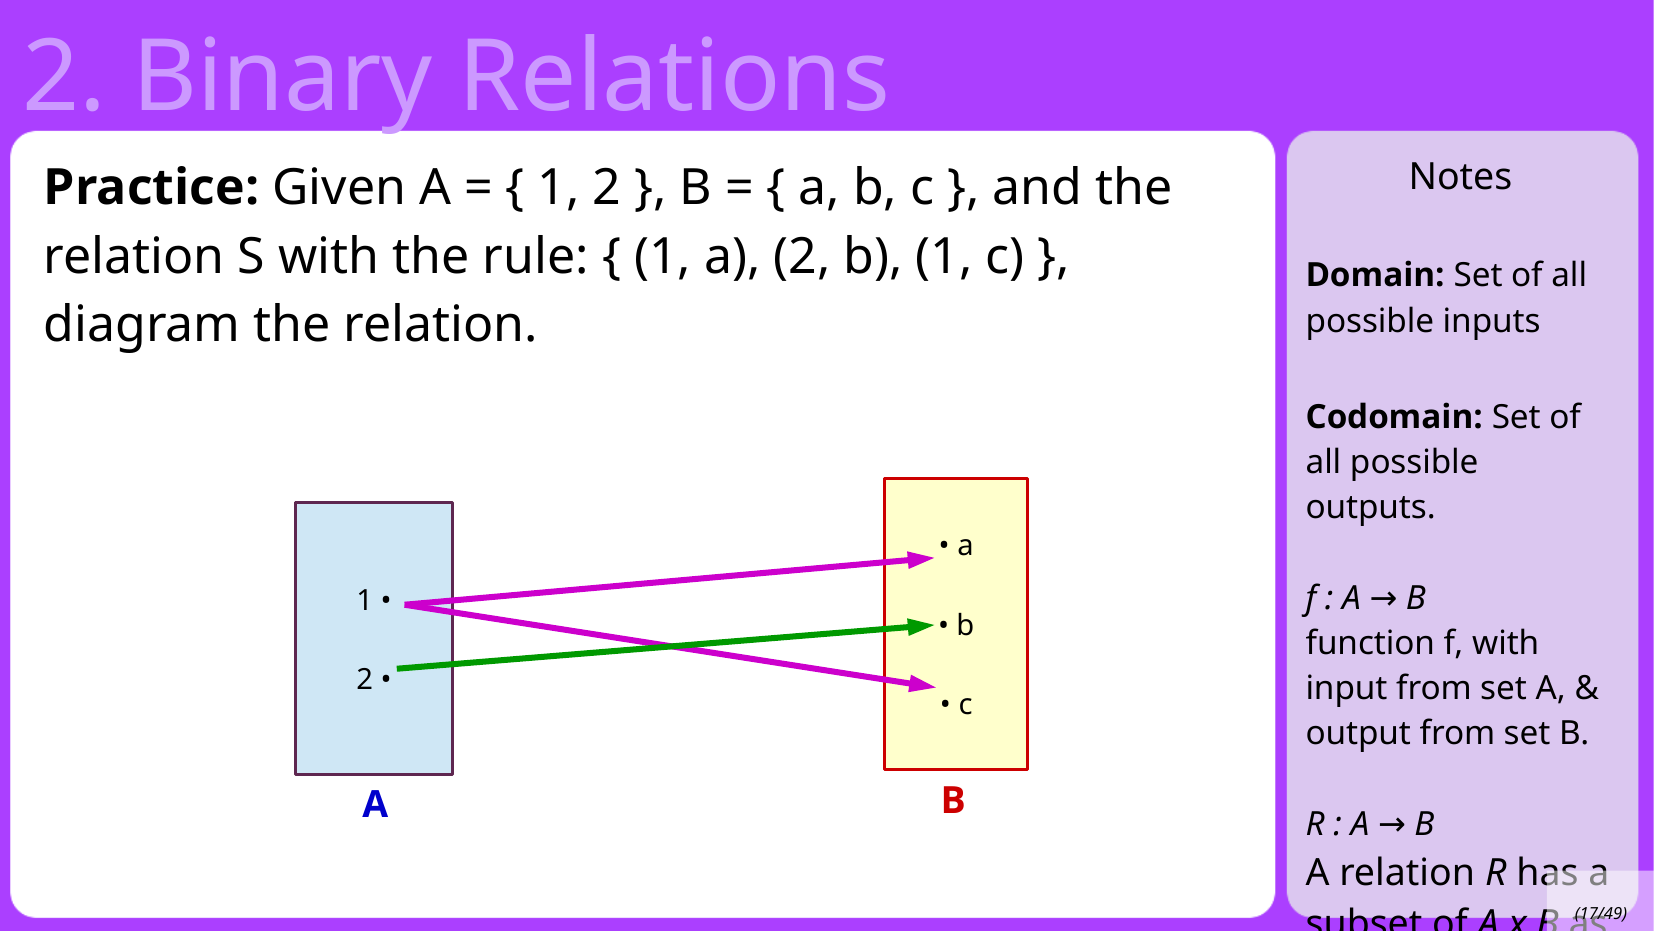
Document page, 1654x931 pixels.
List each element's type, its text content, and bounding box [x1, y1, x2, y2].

picture [1393, 918, 1403, 924]
picture [1485, 913, 1492, 925]
text_box Notes Domain: Set of all possible inputs Codomain: Set of all possible outputs. f : A → B function f, with input from set A, & output from set B. R : A → B A relation R has a subset of A x B as its rule. [1290, 141, 1631, 819]
text_box A [295, 774, 456, 832]
text_box B [880, 770, 1027, 828]
picture [1352, 918, 1364, 931]
title 2. Binary Relations [22, 13, 1511, 130]
text_box (<number>/49) [1546, 877, 1654, 931]
text_box Practice: Given A = { 1, 2 }, B = { a, b, c }, and the relation S with the rule: { (1, a), (2, b), (1, c) }, diagram the relation. [43, 151, 1261, 355]
picture [1437, 918, 1449, 931]
picture [0, 0, 1654, 931]
text_box • a • b • c [884, 478, 1028, 770]
text_box 1 • 2 • [295, 502, 453, 774]
